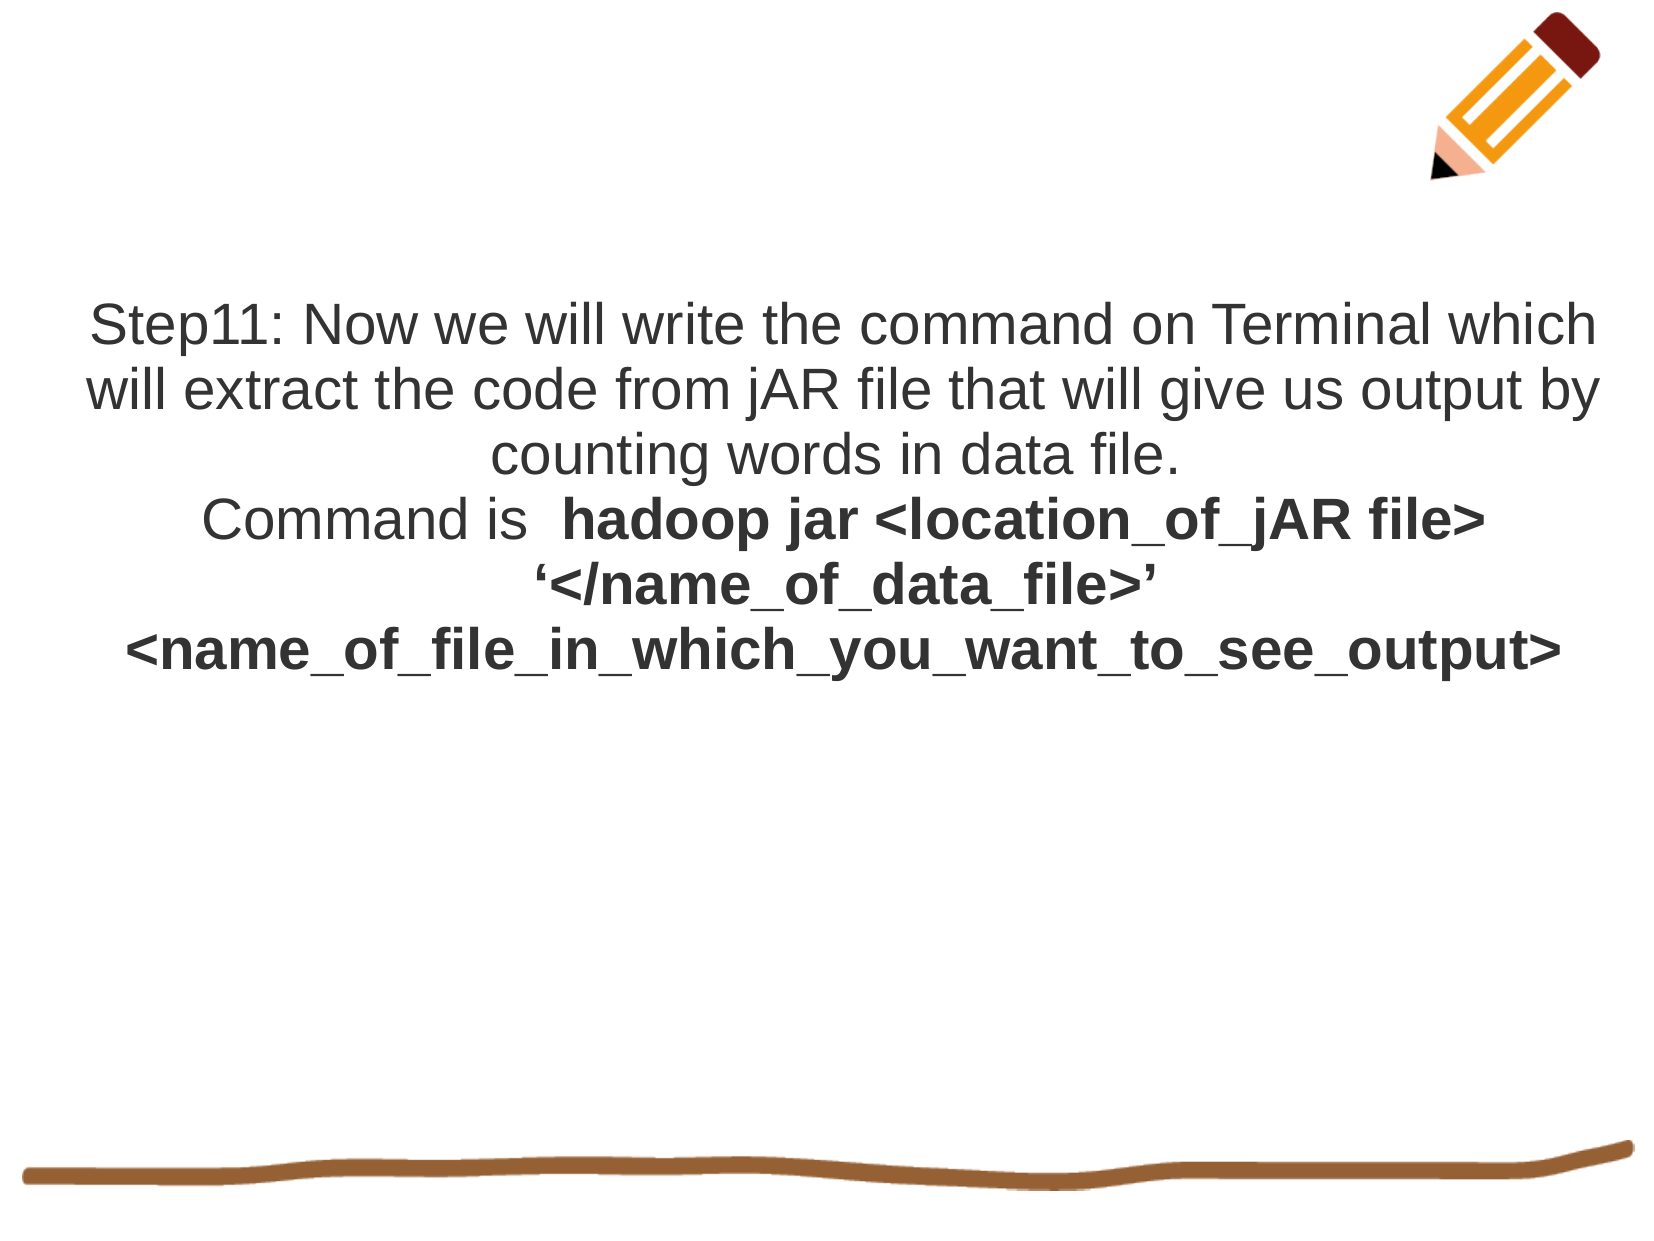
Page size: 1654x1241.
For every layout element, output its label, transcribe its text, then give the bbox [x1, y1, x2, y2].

title Step11: Now we will write the command on Terminal which will extract the code from jAR file that will give us output by counting words in data file. Command is hadoop jar <location_of_jAR file> ‘</name_of_data_file>’ <name_of_file_in_which_you_want_to_see_output> [59, 241, 1630, 733]
picture [22, 1140, 1635, 1191]
picture [1430, 12, 1601, 181]
